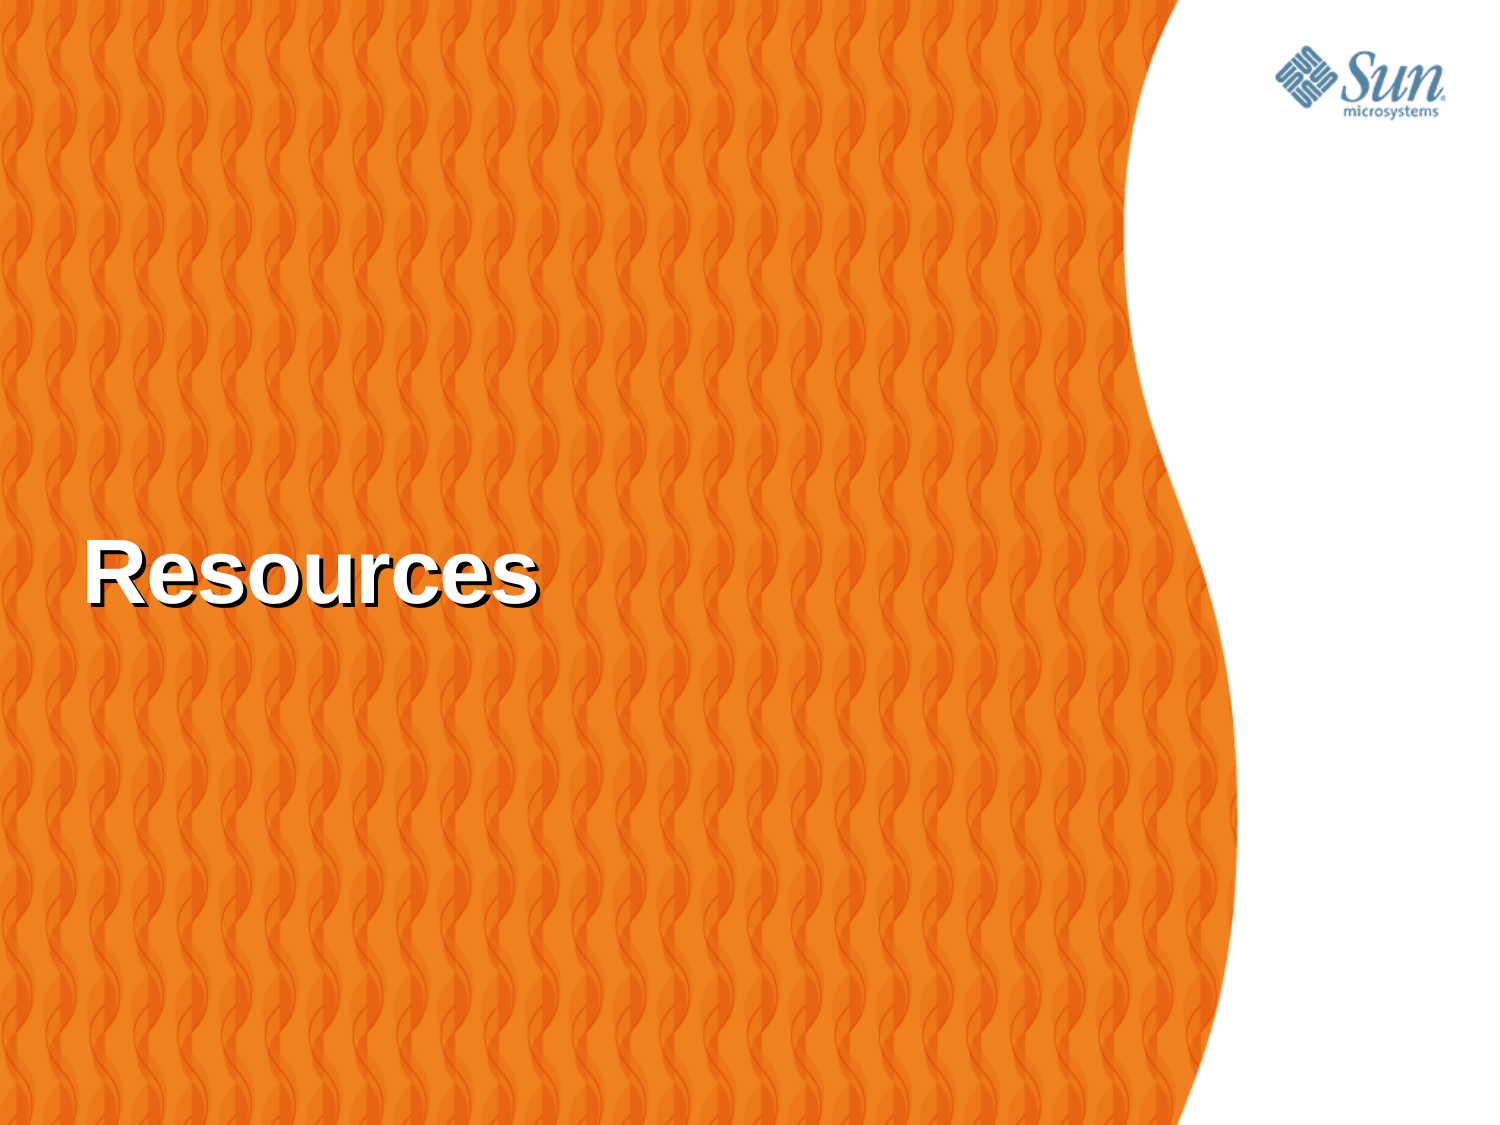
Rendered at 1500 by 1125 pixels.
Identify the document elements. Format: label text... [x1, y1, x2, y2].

picture [0, 0, 1500, 1125]
title Resources [81, 149, 1283, 857]
